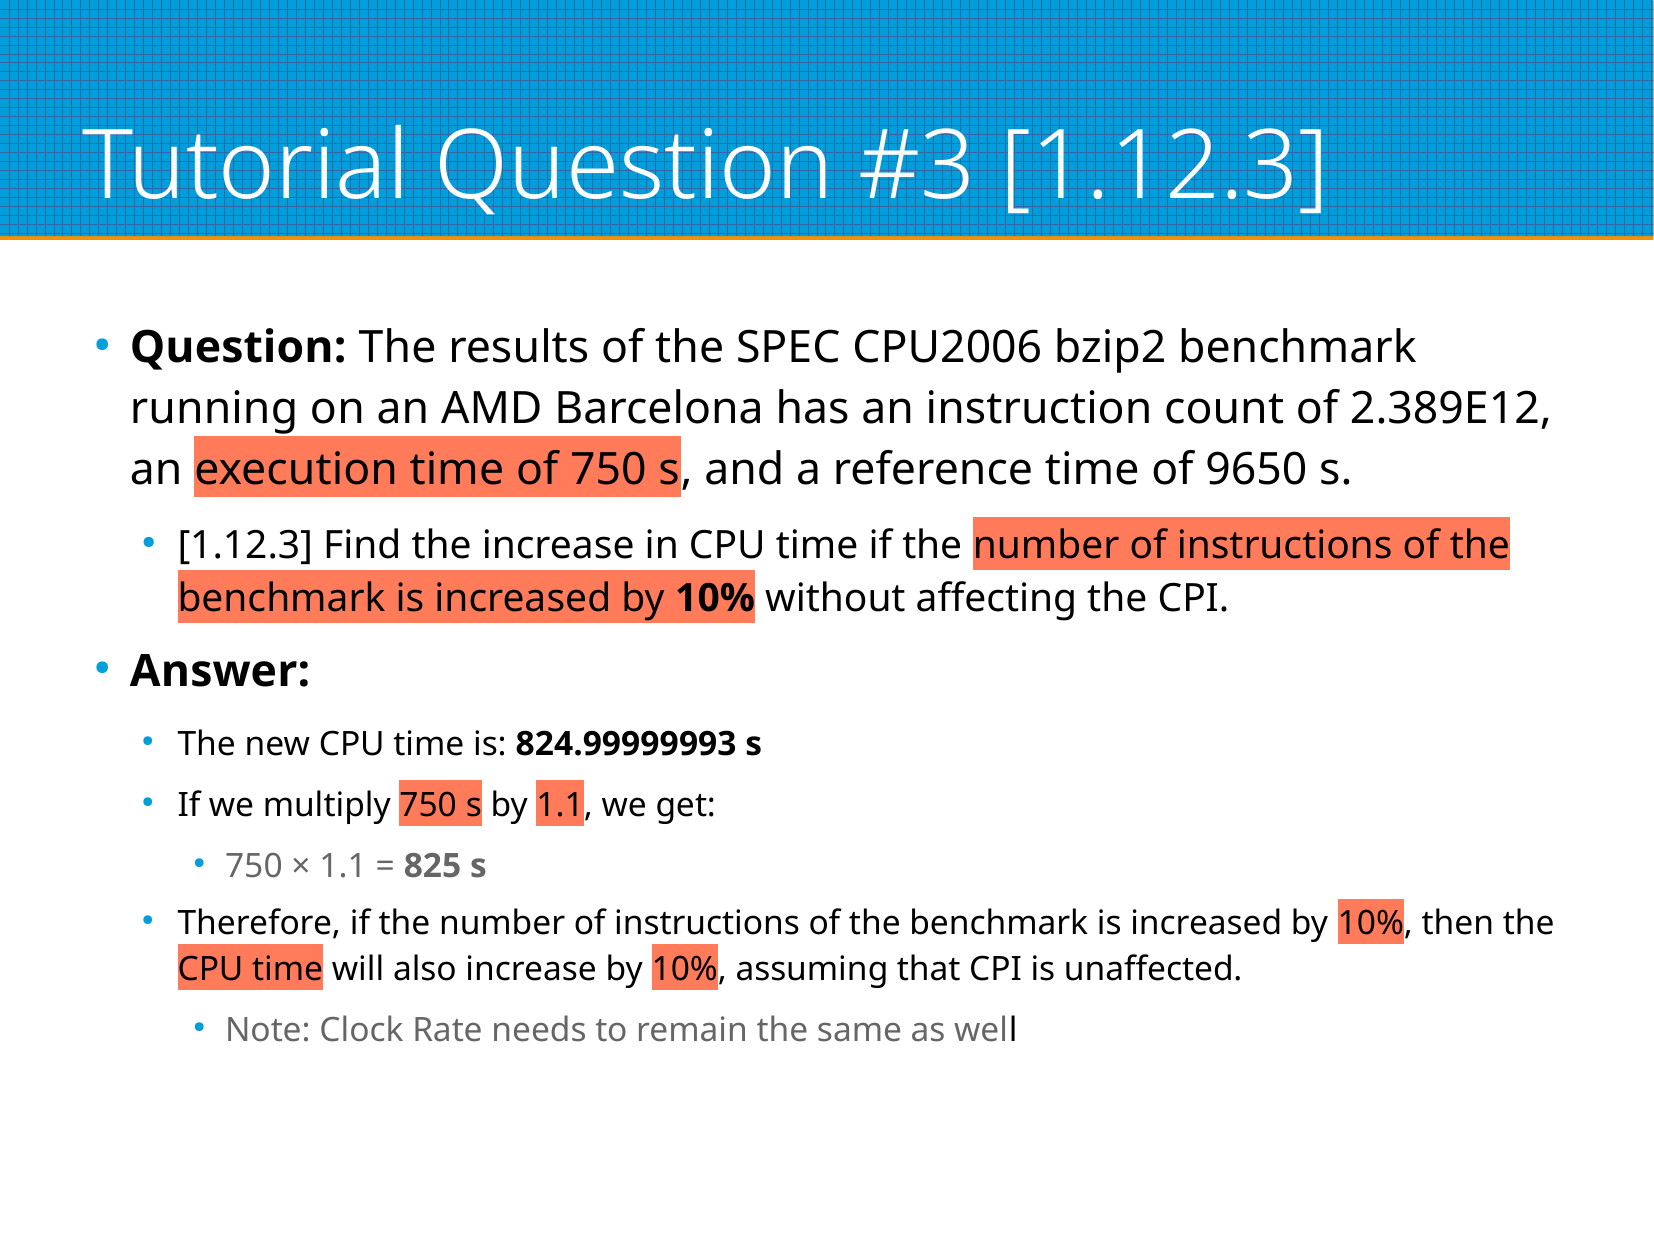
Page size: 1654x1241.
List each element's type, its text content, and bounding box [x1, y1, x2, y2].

list Question: The results of the SPEC CPU2006 bzip2 benchmark running on an AMD Barcelona has an instruction count of 2.389E12, an execution time of 750 s, and a reference time of 9650 s. [1.12.3] Find the increase in CPU time if the number of instructions of the benchmark is increased by 10% without affecting the CPI. Answer: The new CPU time is: 824.99999993 s If we multiply 750 s by 1.1, we get: 750 × 1.1 = 825 s Therefore, if the number of instructions of the benchmark is increased by 10%, then the CPU time will also increase by 10%, assuming that CPI is unaffected. Note: Clock Rate needs to remain the same as well [82, 314, 1563, 1081]
title Tutorial Question #3 [1.12.3] [82, 19, 1571, 227]
